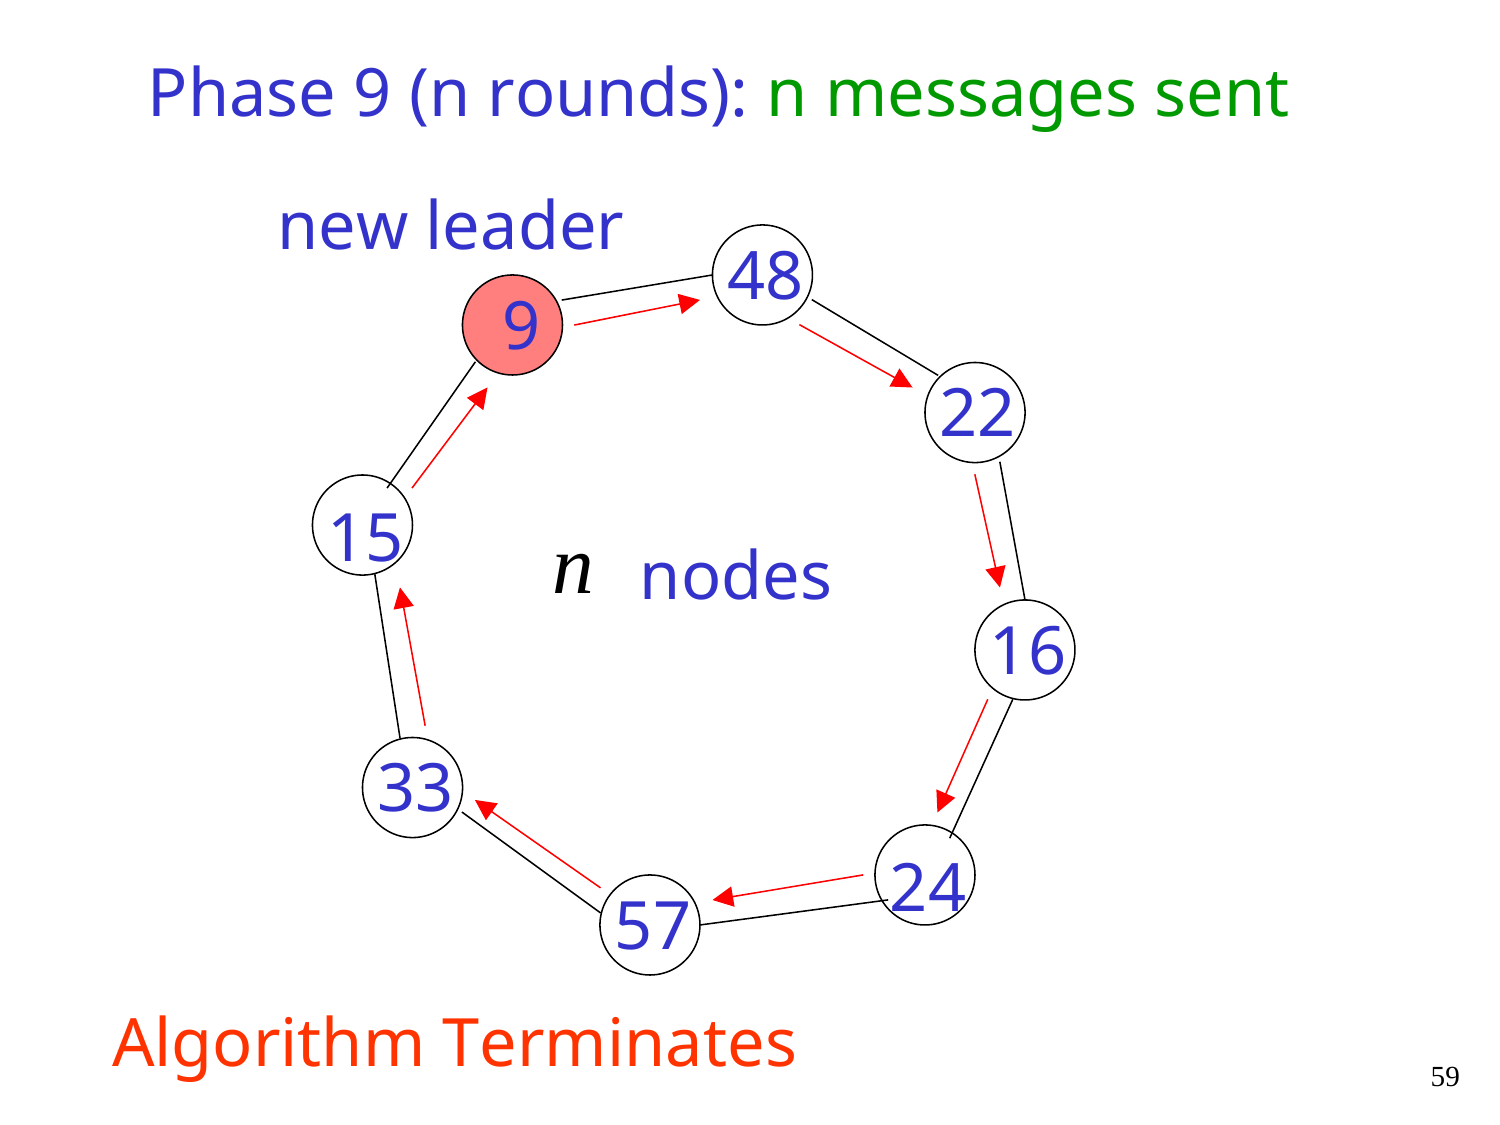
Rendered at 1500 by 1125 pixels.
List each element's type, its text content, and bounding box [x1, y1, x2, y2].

chart [549, 549, 598, 601]
text_box 16 [974, 599, 1082, 696]
text_box 24 [874, 837, 982, 933]
text_box new leader [262, 174, 640, 271]
text_box 9 [487, 274, 556, 371]
text_box nodes [624, 524, 848, 621]
text_box 22 [924, 362, 1032, 458]
text_box 15 [312, 487, 419, 583]
text_box 48 [712, 224, 819, 321]
text_box [462, 281, 487, 369]
text_box Algorithm Terminates [97, 991, 813, 1088]
text_box [492, 371, 533, 376]
text_box 33 [362, 737, 469, 833]
text_box Phase 9 (n rounds): n messages sent [133, 42, 1306, 138]
text_box <number> [1162, 1049, 1476, 1101]
text_box 57 [599, 874, 707, 971]
text_box [556, 300, 563, 350]
